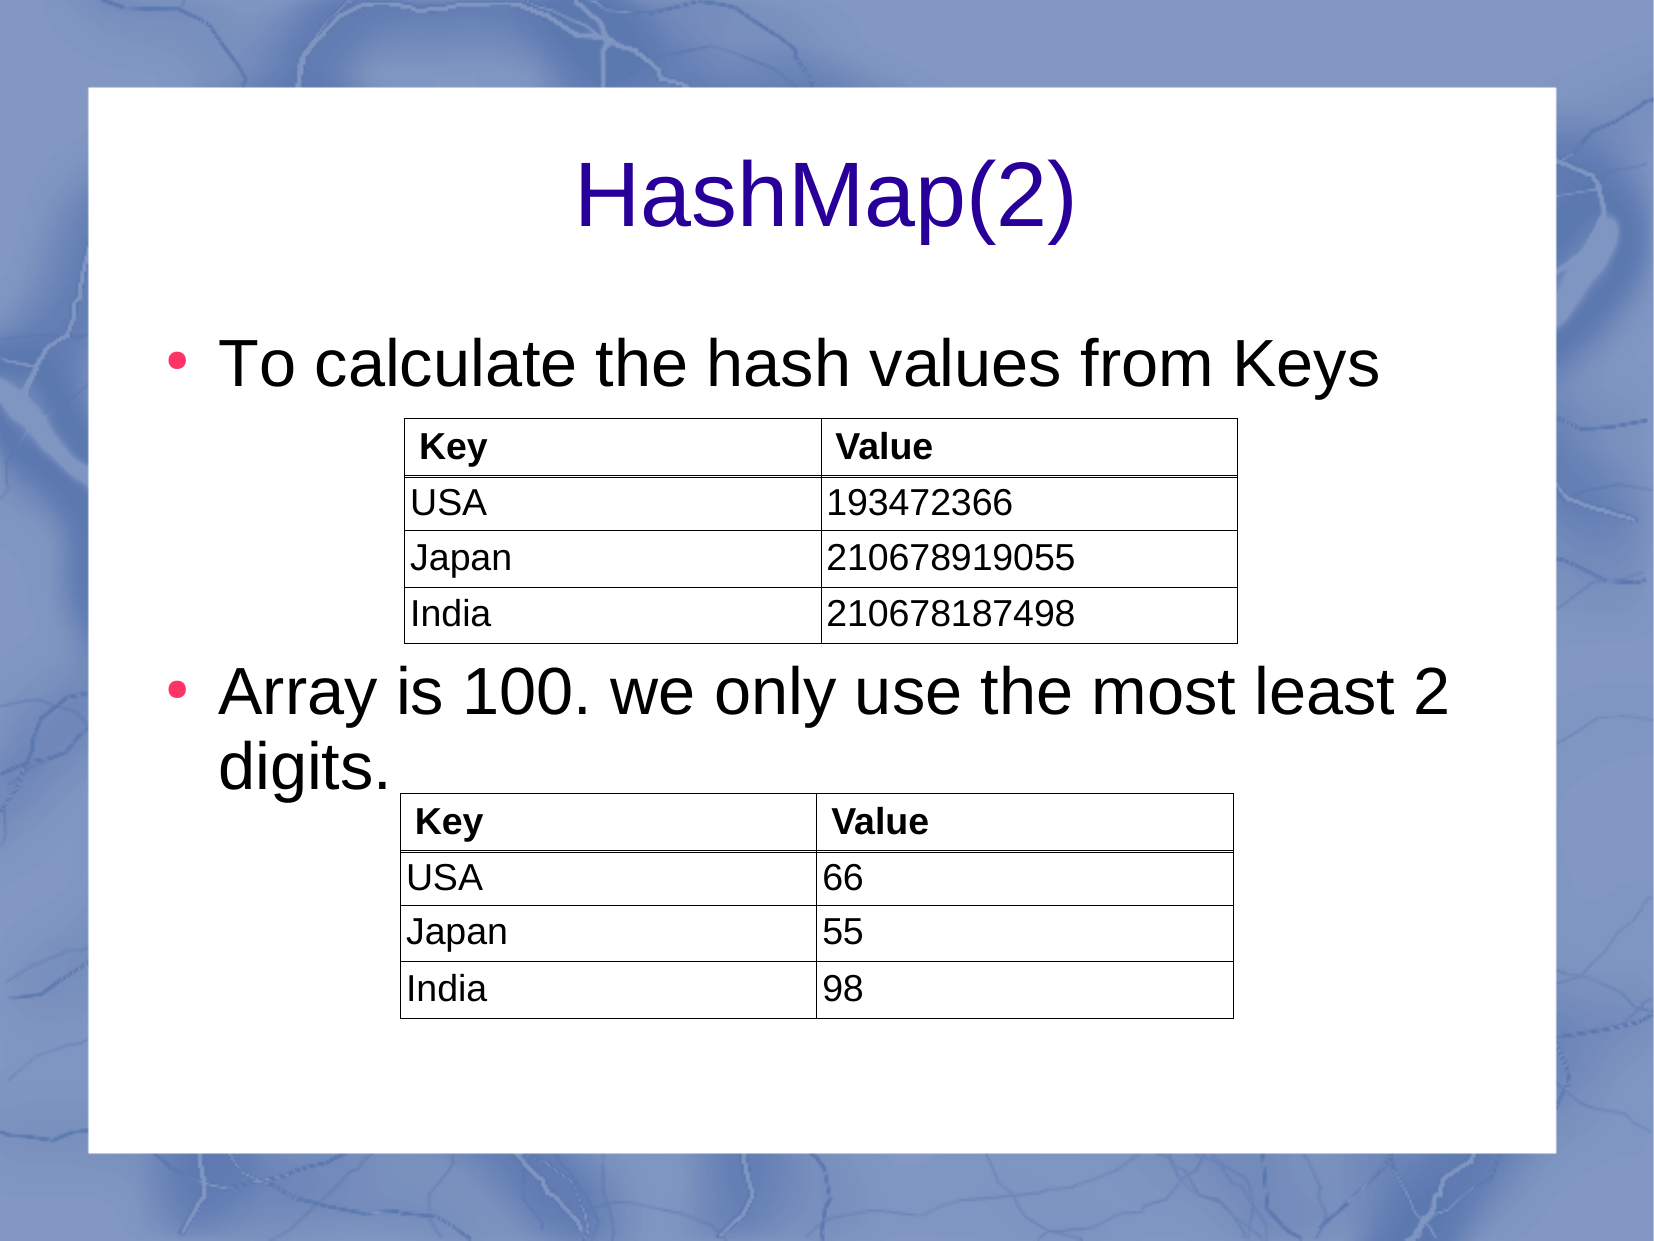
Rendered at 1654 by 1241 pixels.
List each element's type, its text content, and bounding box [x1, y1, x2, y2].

table_header Value [817, 794, 1233, 850]
table_cell India [405, 588, 821, 643]
table_cell 210678187498 [822, 588, 1237, 643]
table_cell USA [401, 853, 816, 905]
title HashMap(2) [118, 98, 1536, 291]
table_cell Japan [405, 531, 821, 587]
table_header Key [405, 419, 821, 475]
list To calculate the hash values from Keys Array is 100. we only use the most least 2 digits. [147, 325, 1506, 996]
table_cell Japan [401, 906, 816, 961]
table_cell India [401, 962, 816, 1018]
table_cell USA [405, 478, 821, 530]
table_cell 66 [817, 853, 1233, 905]
table_header Value [822, 419, 1237, 475]
picture [0, 0, 1654, 1241]
table_cell 55 [817, 906, 1233, 961]
table_cell 210678919055 [822, 531, 1237, 587]
table_cell 98 [817, 962, 1233, 1018]
table_header Key [401, 794, 816, 850]
table_cell 193472366 [822, 478, 1237, 530]
